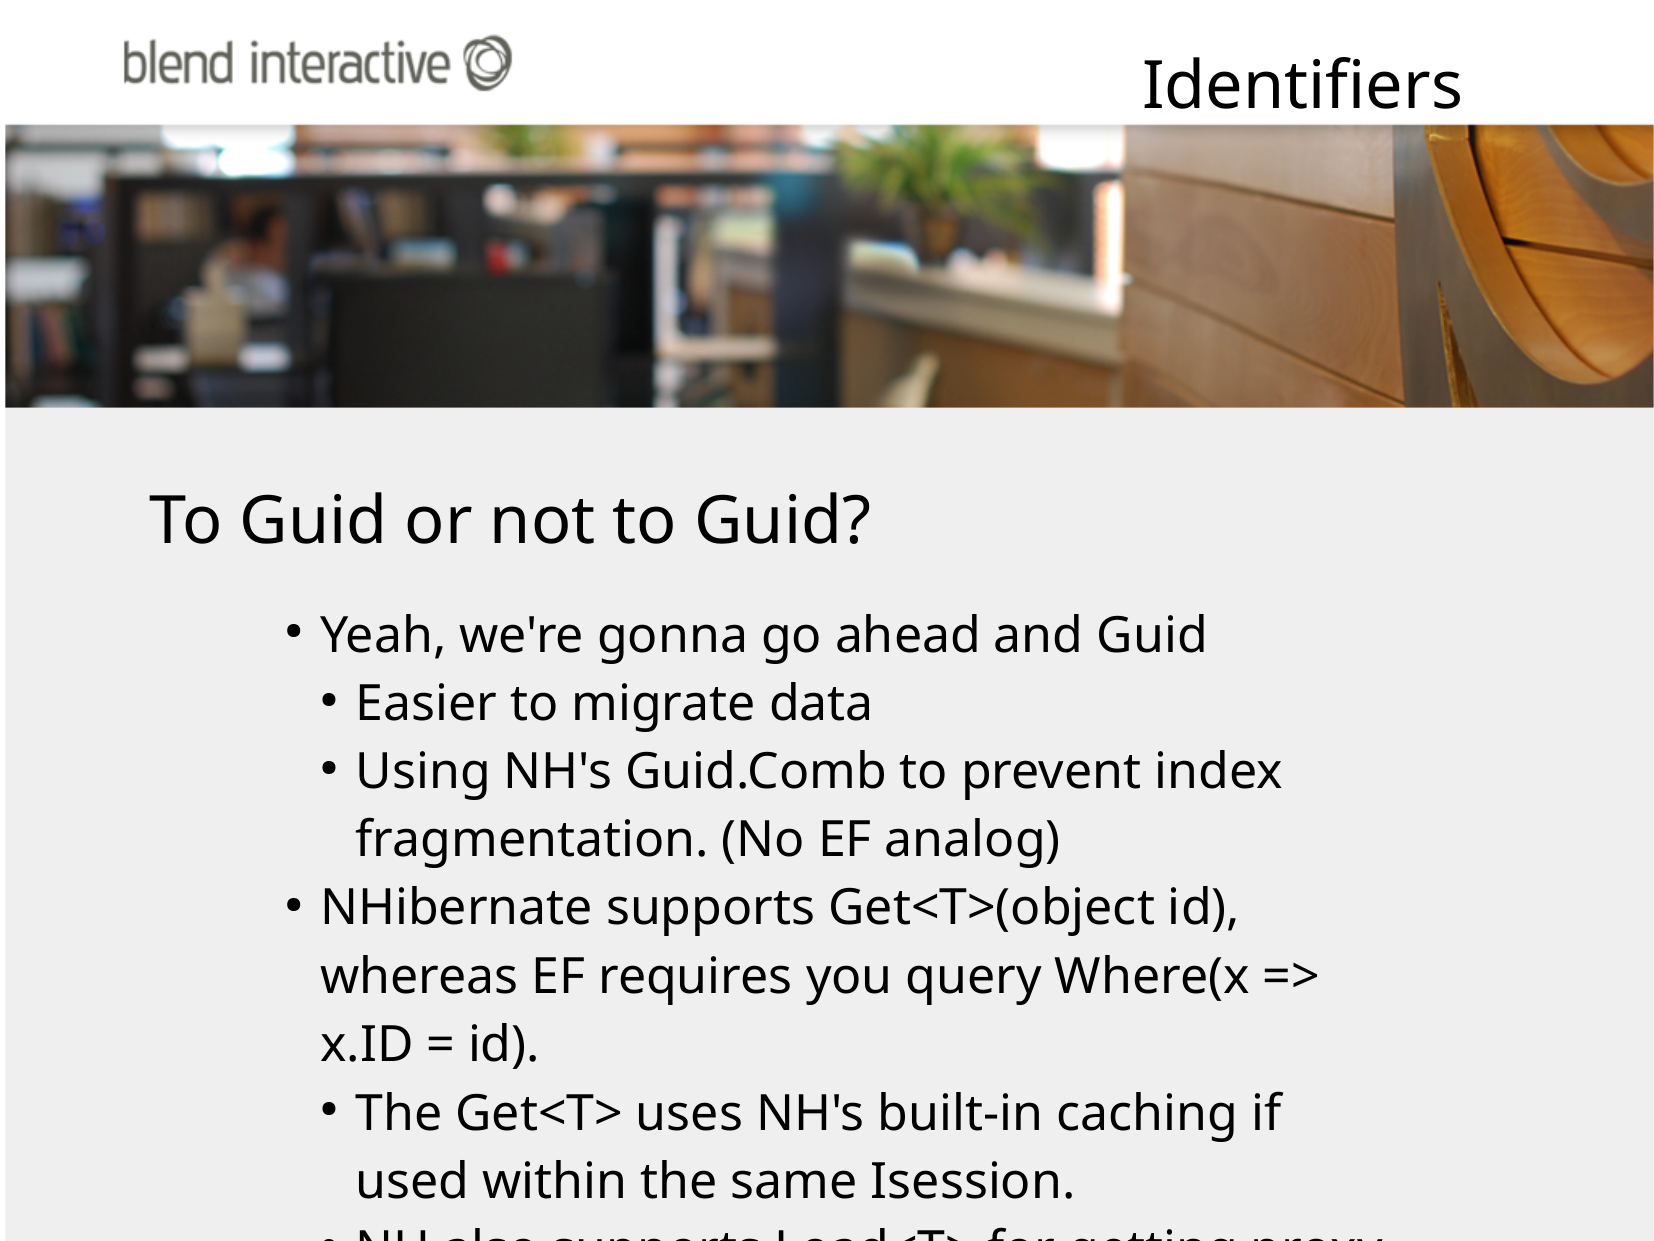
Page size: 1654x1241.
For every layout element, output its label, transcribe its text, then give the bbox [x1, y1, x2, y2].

picture [5, 4, 1654, 1241]
text_box Identifiers [1127, 30, 1439, 125]
text_box To Guid or not to Guid? [135, 465, 850, 561]
text_box Yeah, we're gonna go ahead and Guid Easier to migrate data Using NH's Guid.Comb to prevent index fragmentation. (No EF analog) NHibernate supports Get<T>(object id), whereas EF requires you query Where(x => x.ID = id). The Get<T> uses NH's built-in caching if used within the same Isession. NH also supports Load<T> for getting proxy objects to use in relationships. [270, 591, 1411, 1206]
